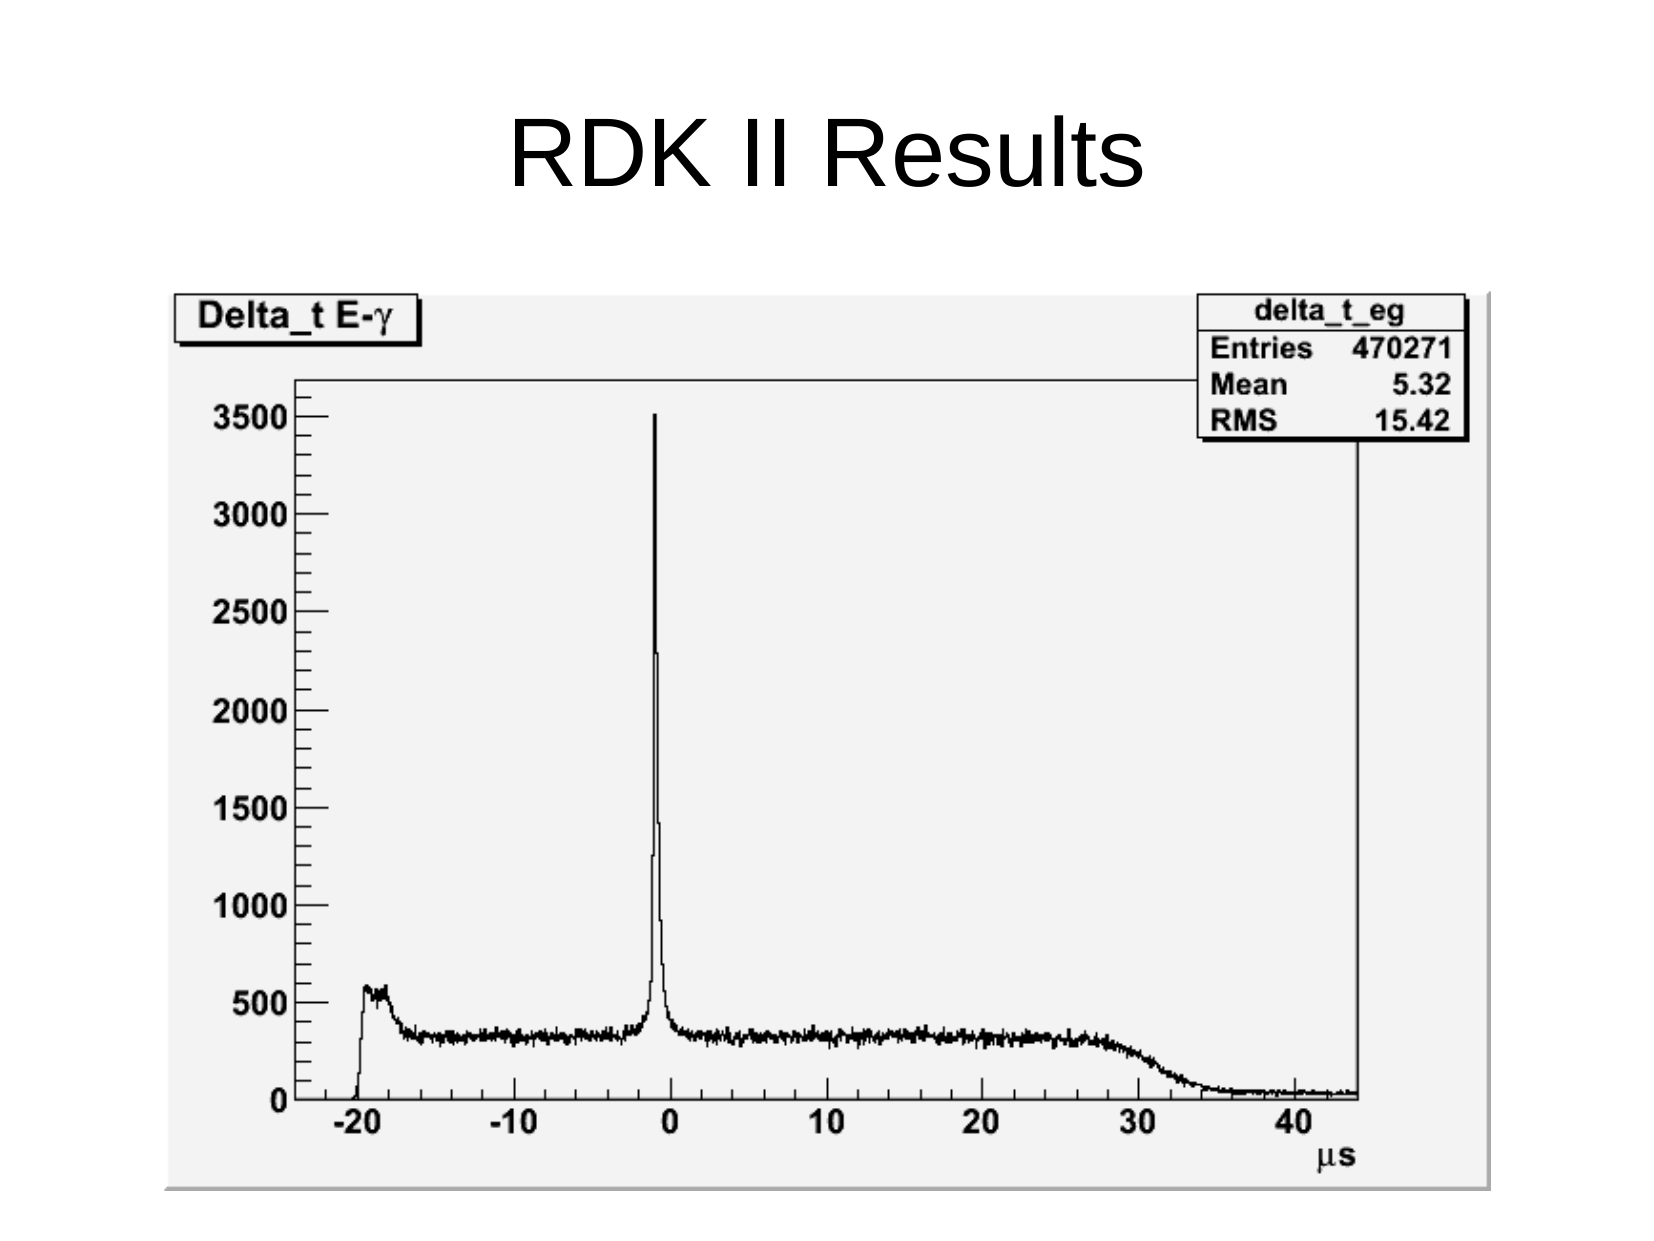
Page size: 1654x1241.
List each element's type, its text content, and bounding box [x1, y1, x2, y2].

picture [163, 290, 1491, 1191]
title RDK II Results [82, 49, 1571, 257]
